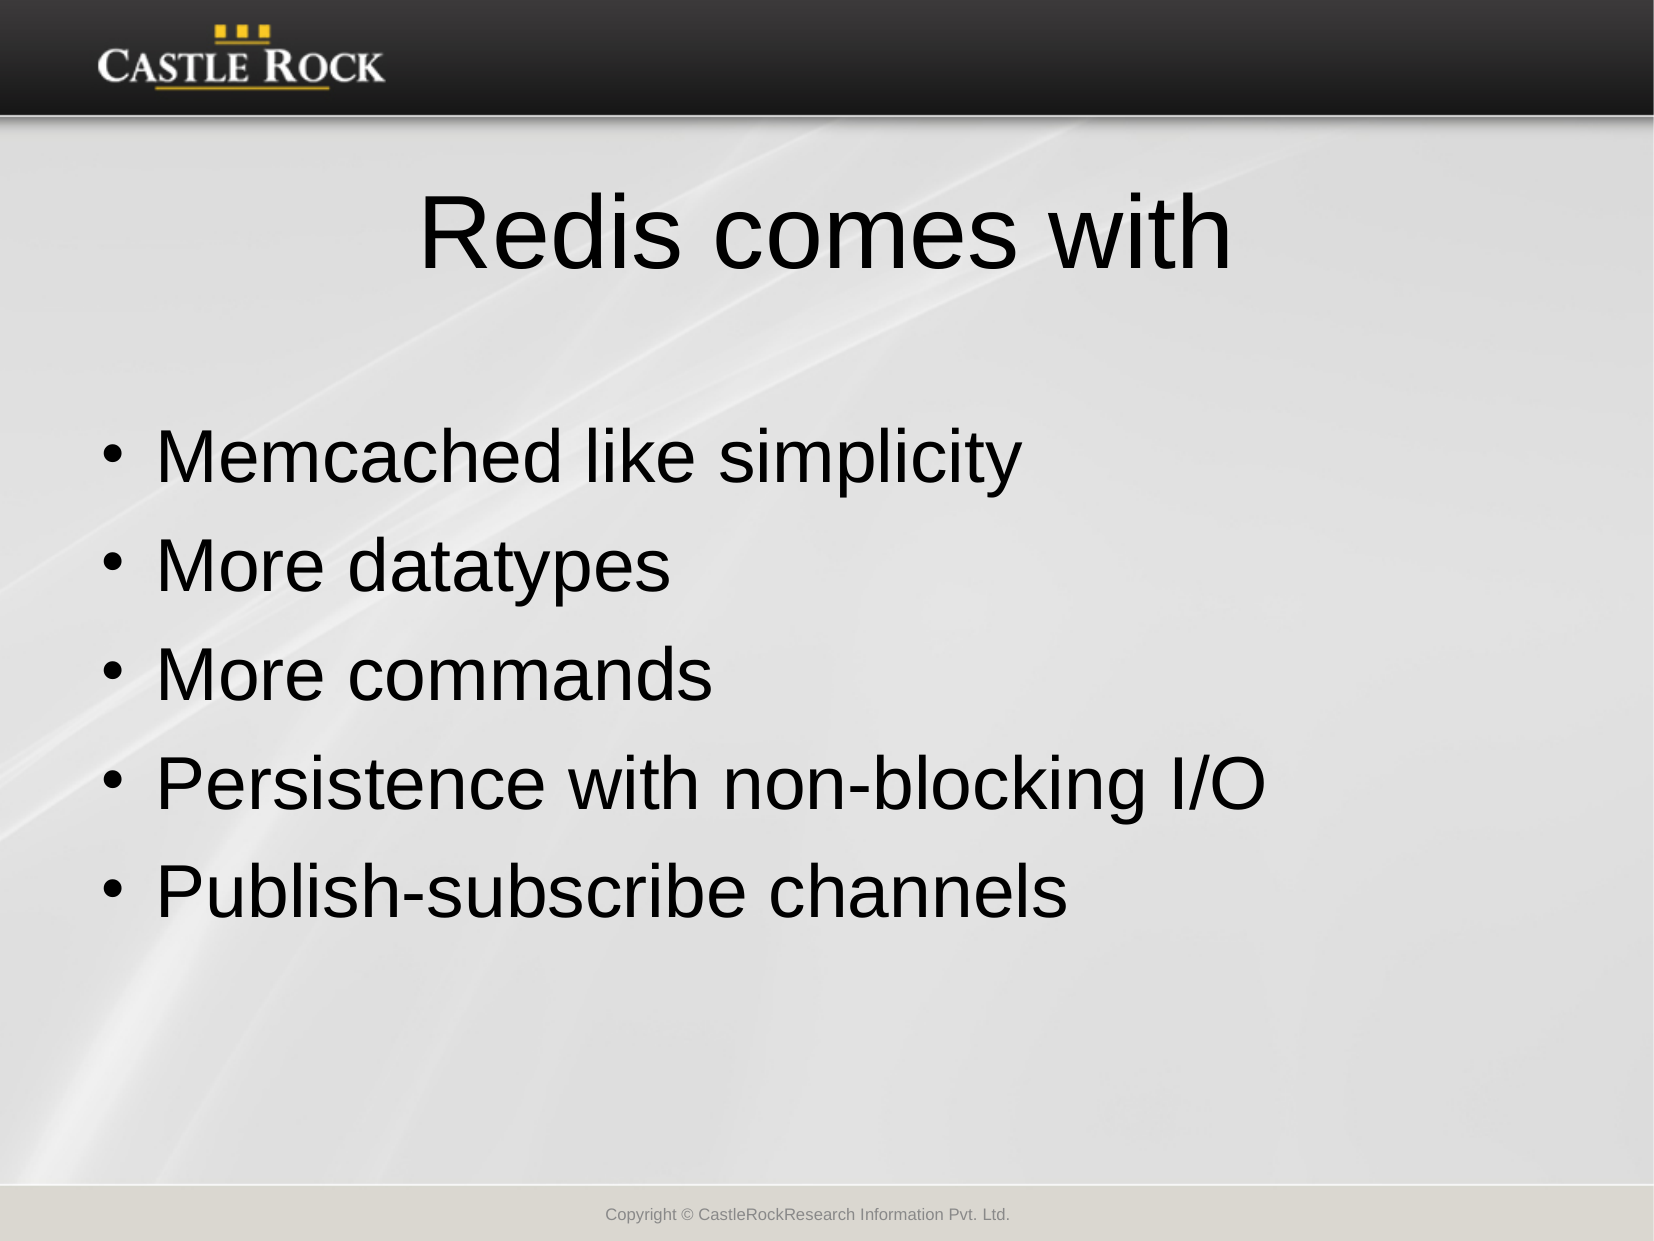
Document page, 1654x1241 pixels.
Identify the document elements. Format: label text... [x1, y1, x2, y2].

list Memcached like simplicity More datatypes More commands Persistence with non-blocking I/O Publish-subscribe channels [82, 399, 1570, 1221]
title Redis comes with [82, 116, 1570, 338]
picture [0, 0, 1654, 1241]
